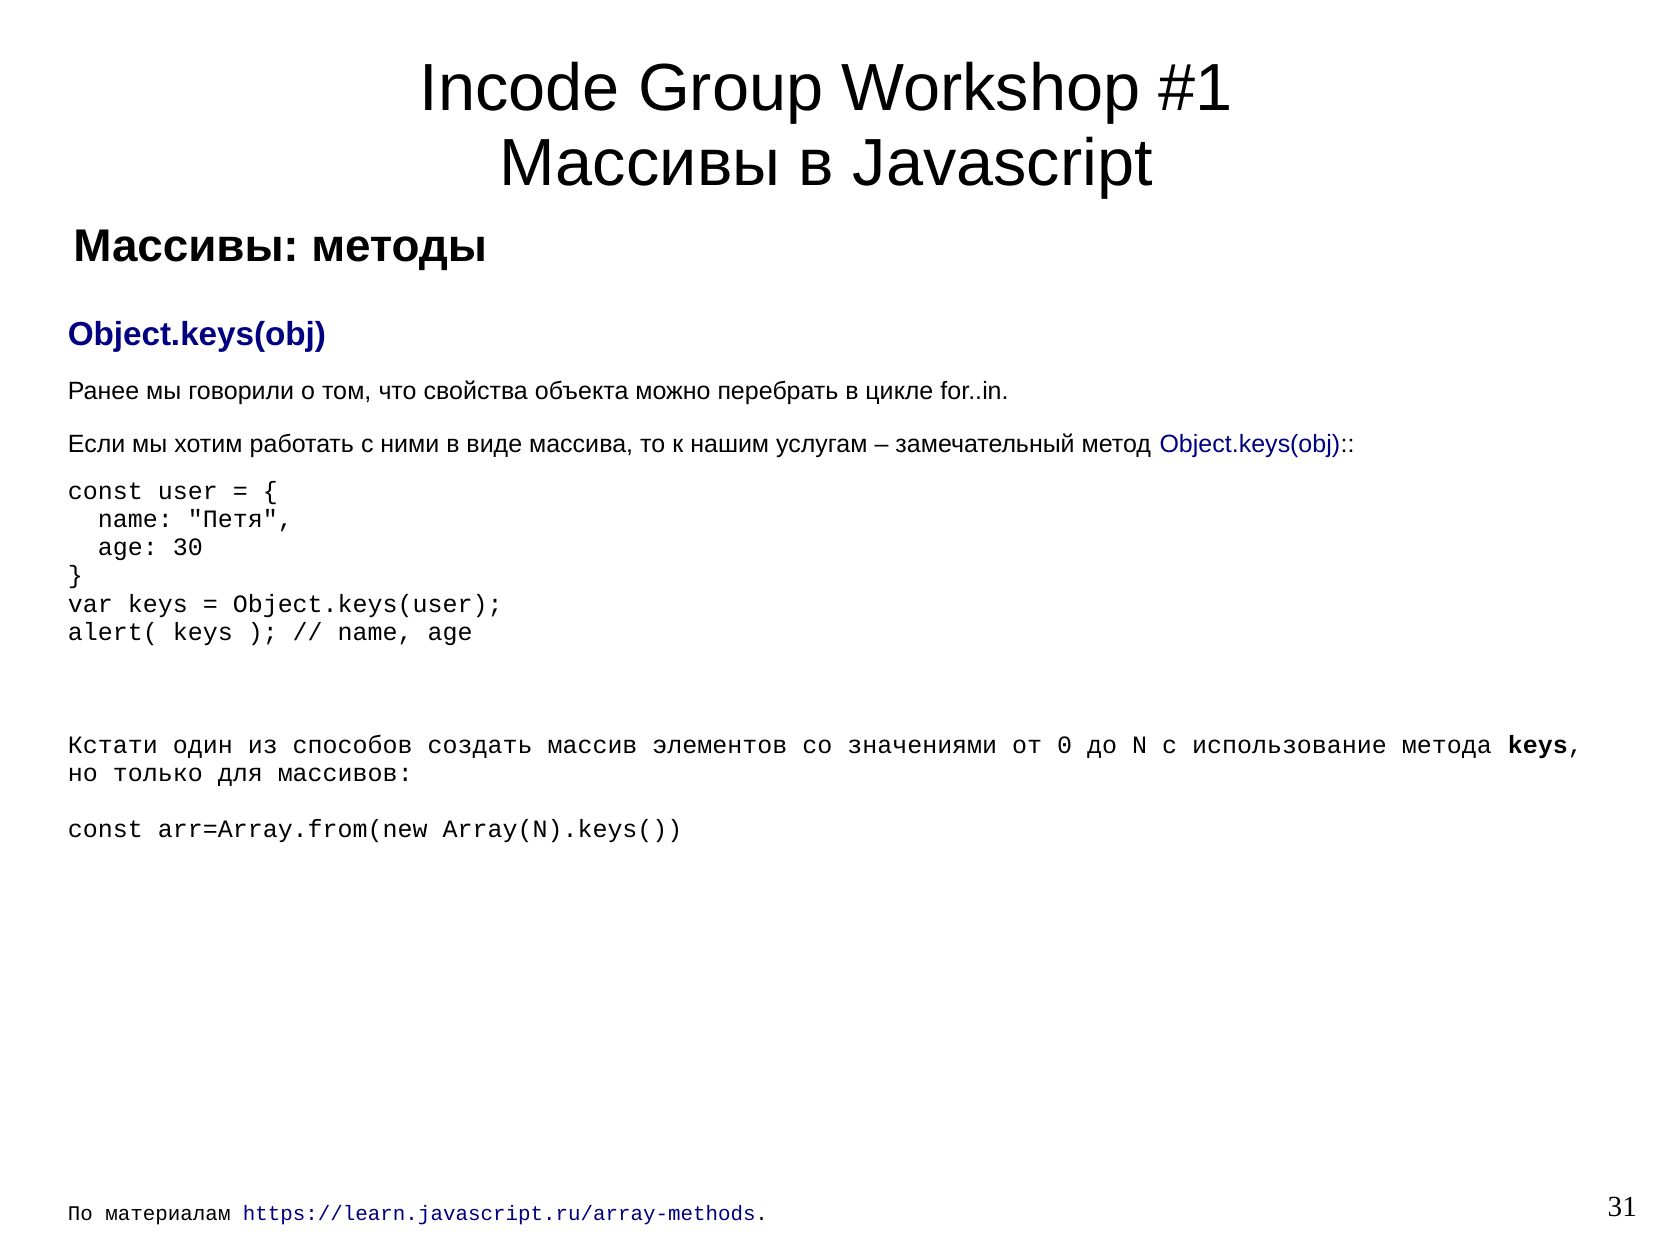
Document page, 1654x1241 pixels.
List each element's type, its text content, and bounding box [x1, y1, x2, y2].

title Incode Group Workshop #1 Массивы в Javascript [82, 49, 1571, 201]
text_box Object.keys(obj) Ранее мы говорили о том, что свойства объекта можно перебрать в цикле for..in. Если мы хотим работать с ними в виде массива, то к нашим услугам – замечательный метод Object.keys(obj):: const user = { name: "Петя", age: 30 } var keys = Object.keys(user); alert( keys ); // name, age Кстати один из способов создать массив элементов со значениями от 0 до N с использование метода keys, но только для массивов: const arr=Array.from(new Array(N).keys()) По материалам https://learn.javascript.ru/array-methods. [53, 307, 1619, 1234]
text_box Массивы: методы [58, 212, 1571, 307]
